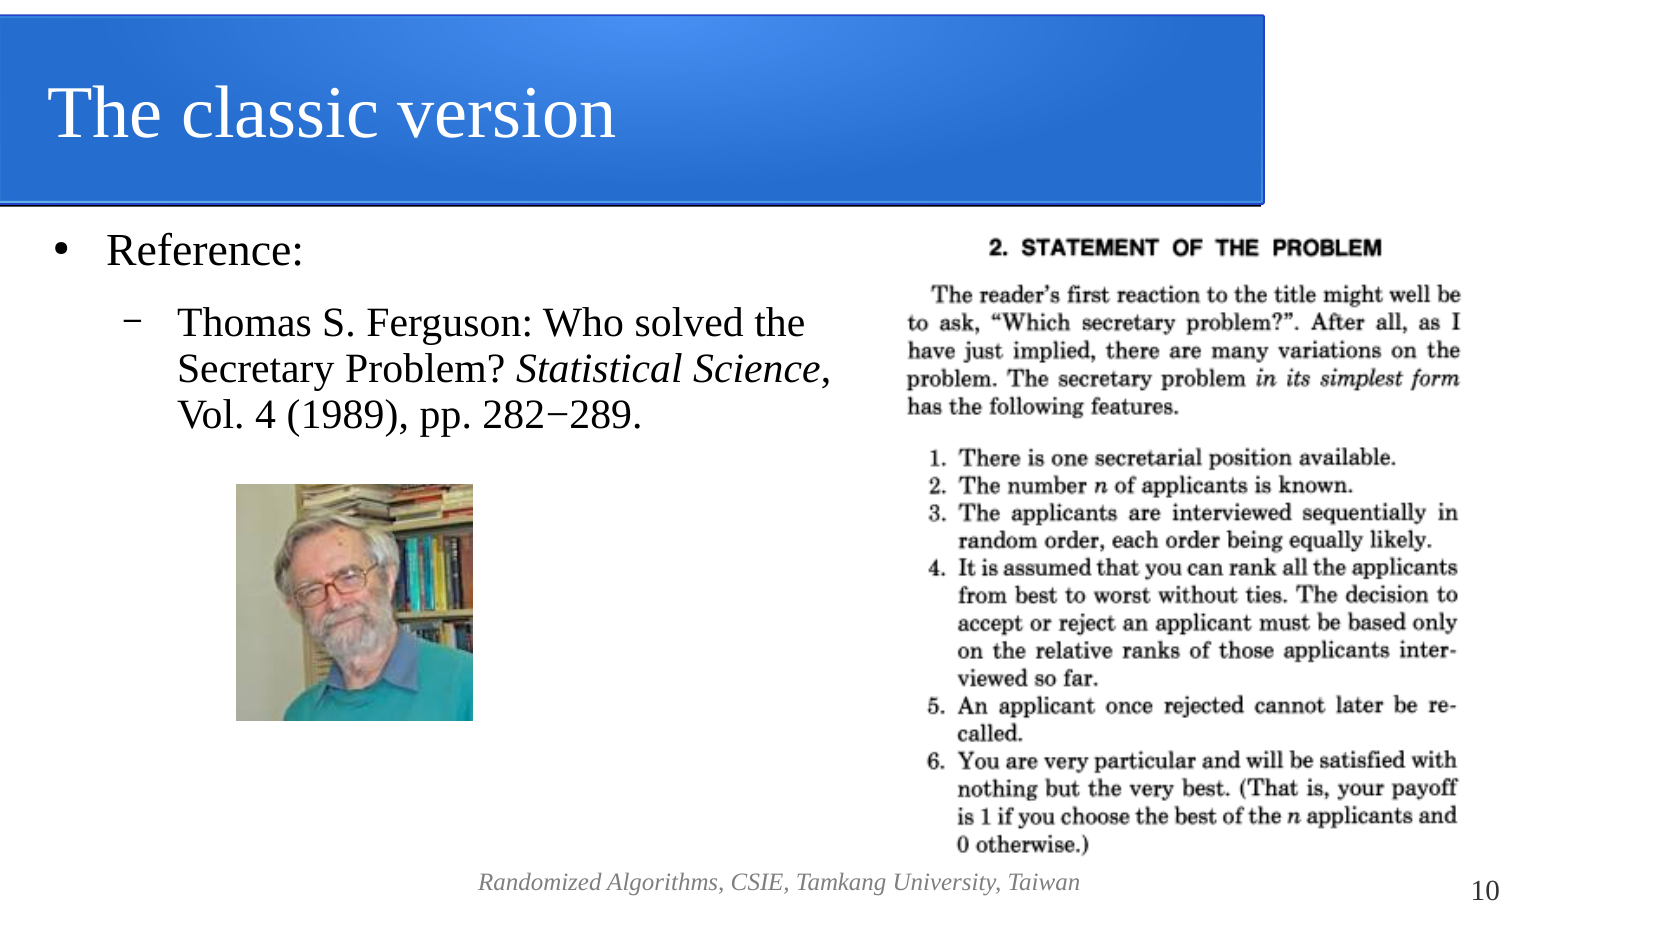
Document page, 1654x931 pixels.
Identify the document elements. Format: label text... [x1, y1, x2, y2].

title The classic version [47, 35, 1199, 189]
list Reference: Thomas S. Ferguson: Who solved the Secretary Problem? Statistical Science, Vol. 4 (1989), pp. 282−289. [35, 224, 851, 764]
picture [236, 484, 473, 721]
picture [884, 221, 1501, 865]
